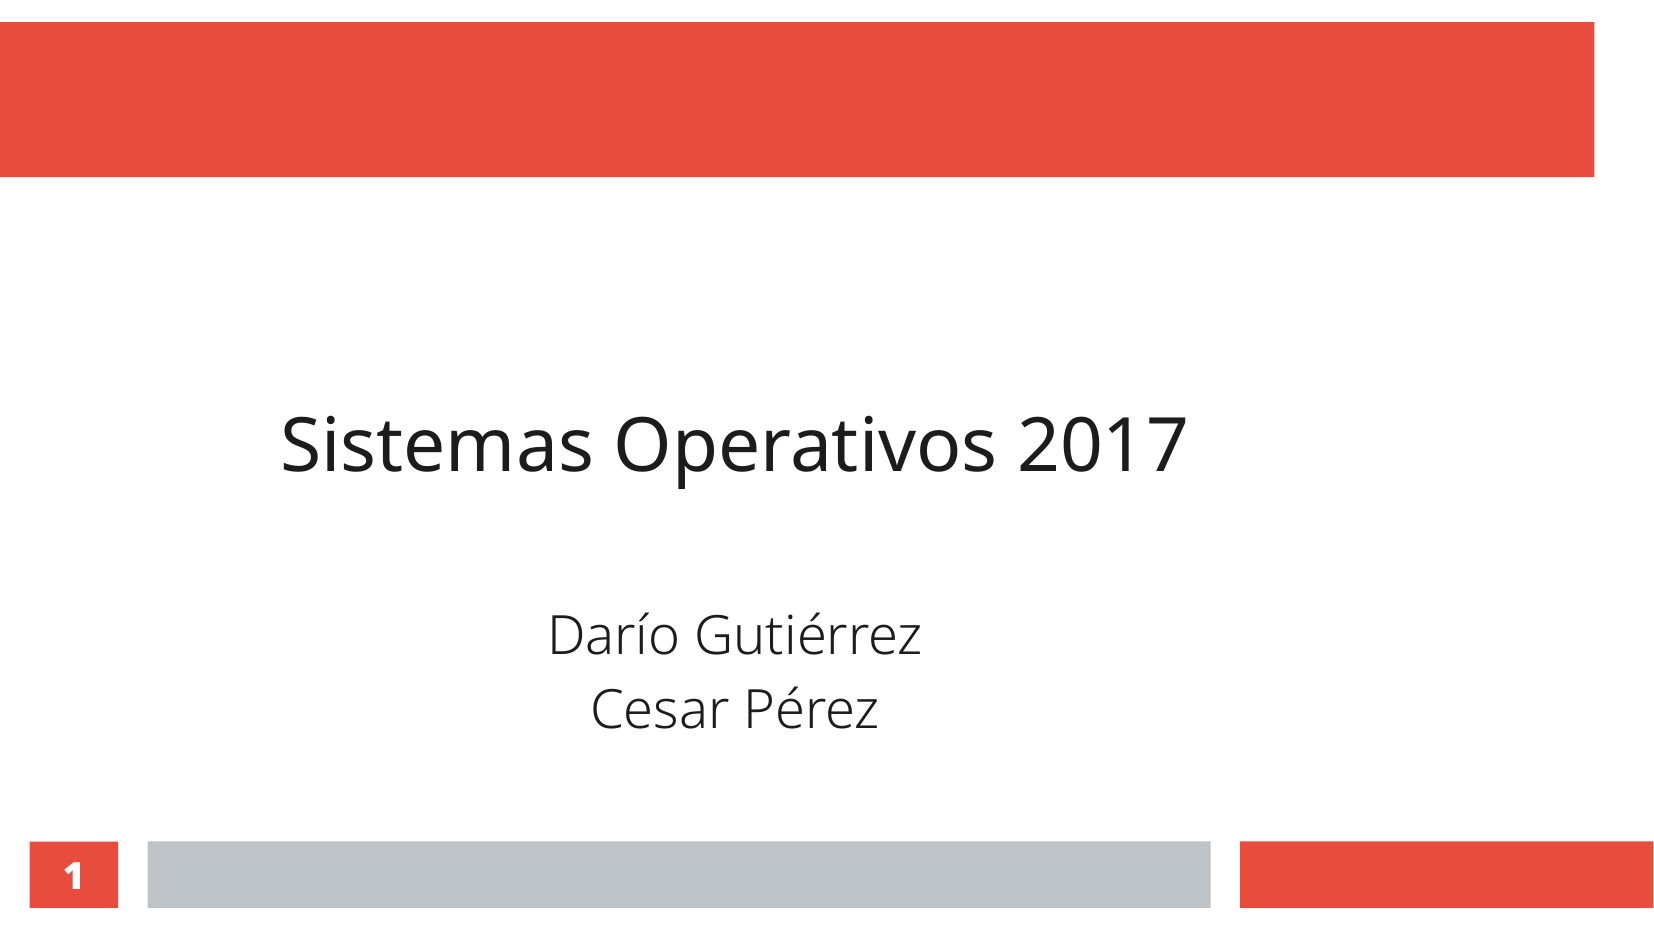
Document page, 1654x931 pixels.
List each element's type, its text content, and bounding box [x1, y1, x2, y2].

subtitle Sistemas Operativos 2017 Darío Gutiérrez Cesar Pérez [59, 243, 1565, 820]
